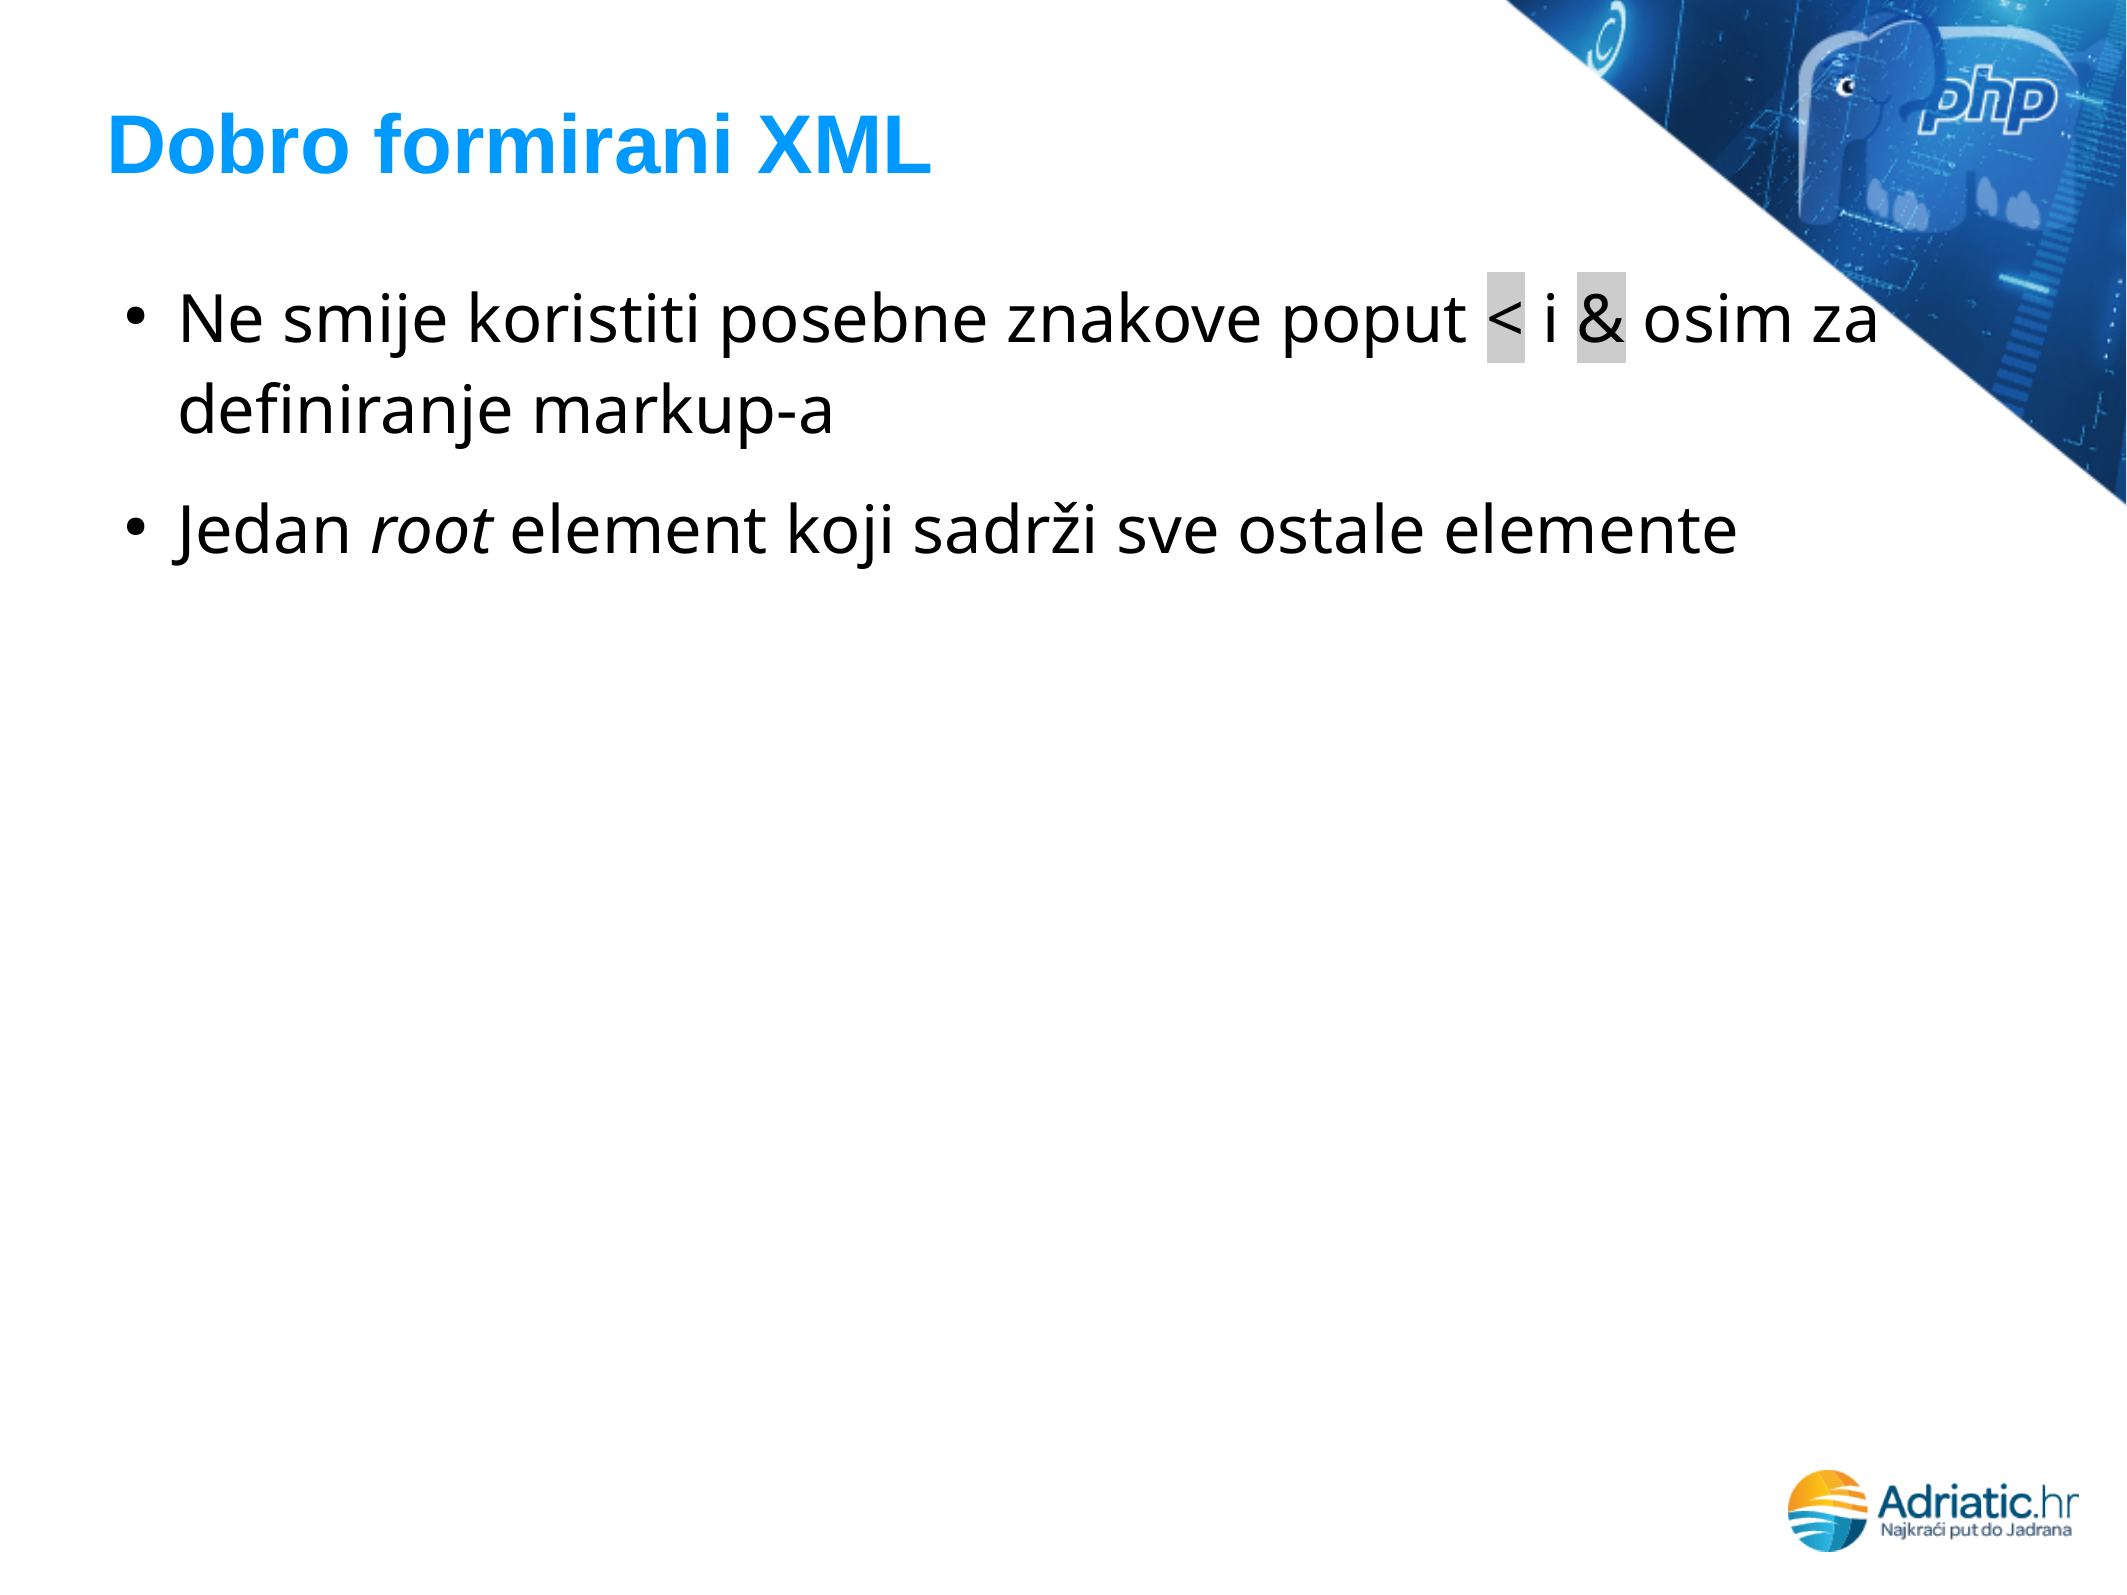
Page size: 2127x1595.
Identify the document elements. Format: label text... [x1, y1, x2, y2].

title Dobro formirani XML [106, 70, 1630, 219]
picture [1788, 1470, 2079, 1552]
list Ne smije koristiti posebne znakove poput < i & osim za definiranje markup-a Jedan root element koji sadrži sve ostale elemente [106, 271, 2020, 1453]
picture [1505, 0, 2127, 625]
